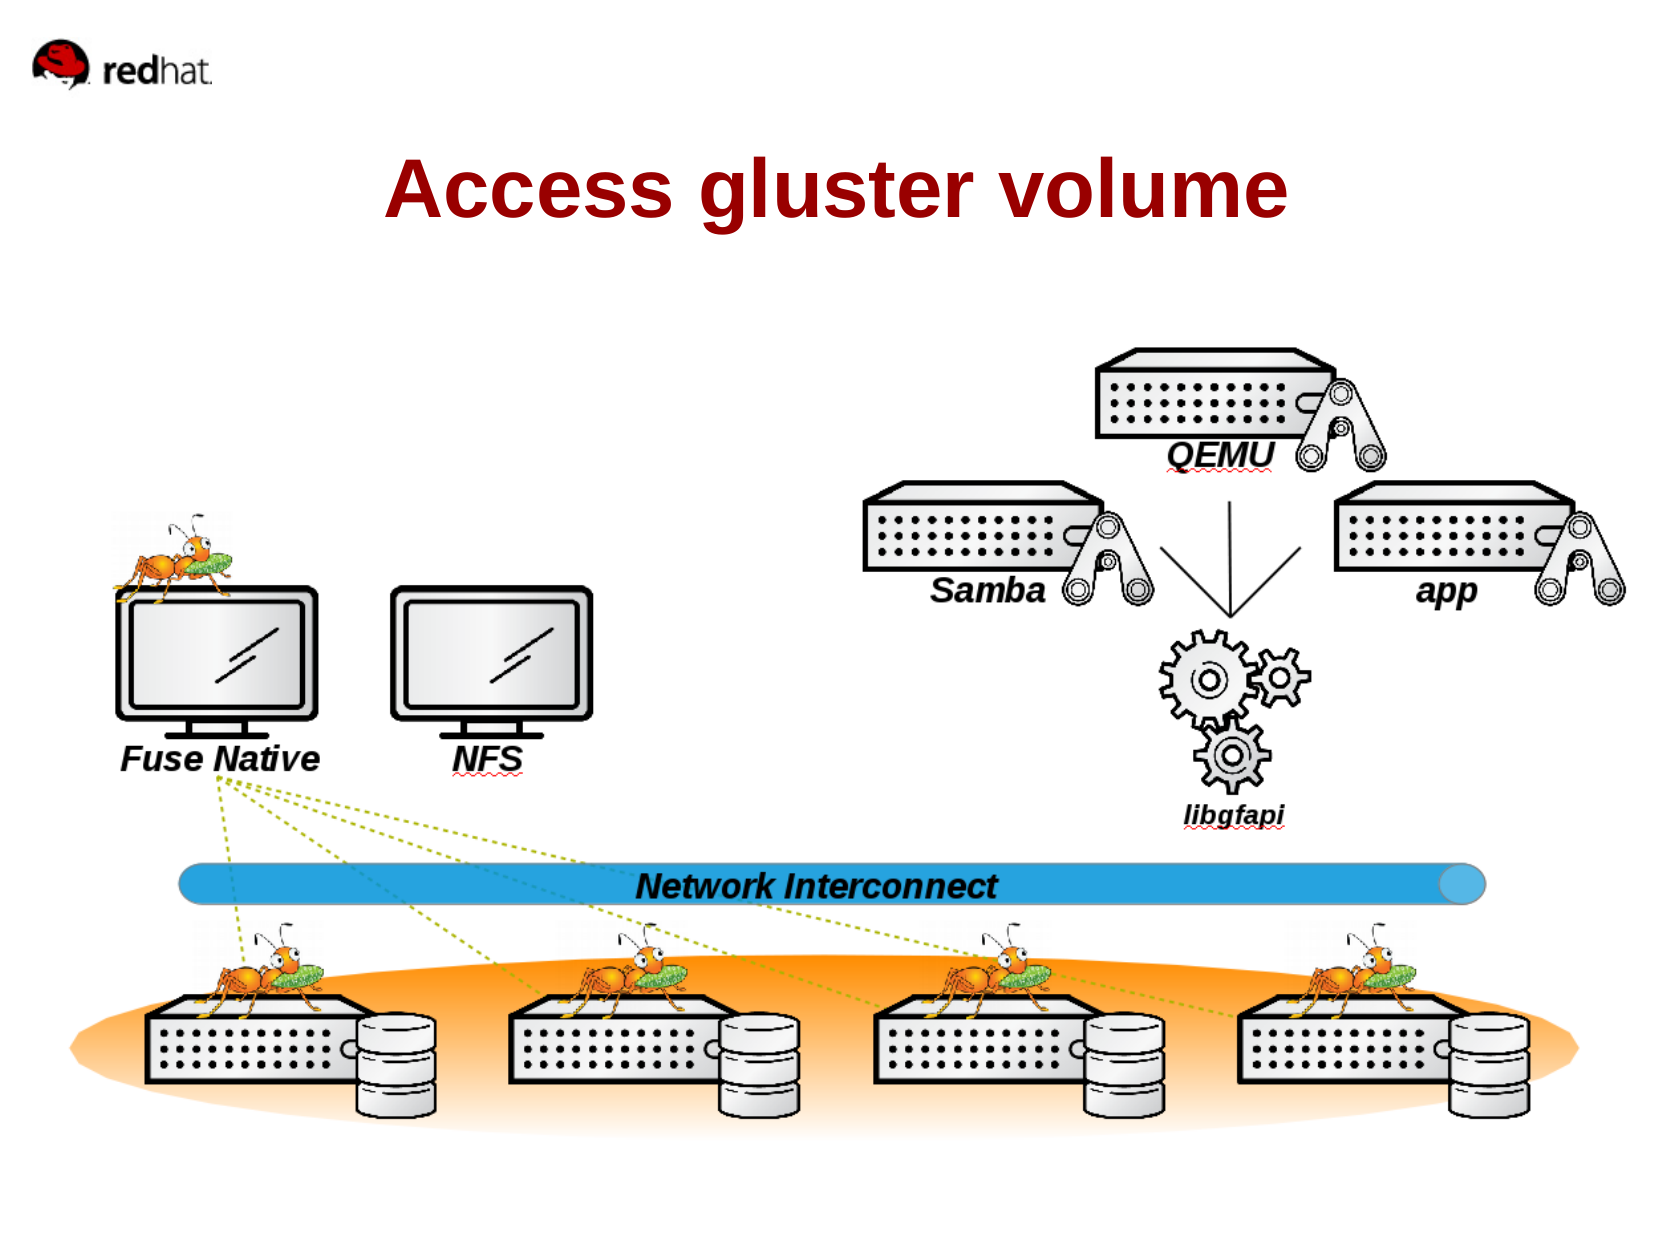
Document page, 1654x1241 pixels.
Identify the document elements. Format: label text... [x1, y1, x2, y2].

picture [31, 37, 212, 98]
picture [0, 325, 1654, 1156]
text_box Access gluster volume [339, 135, 1306, 243]
